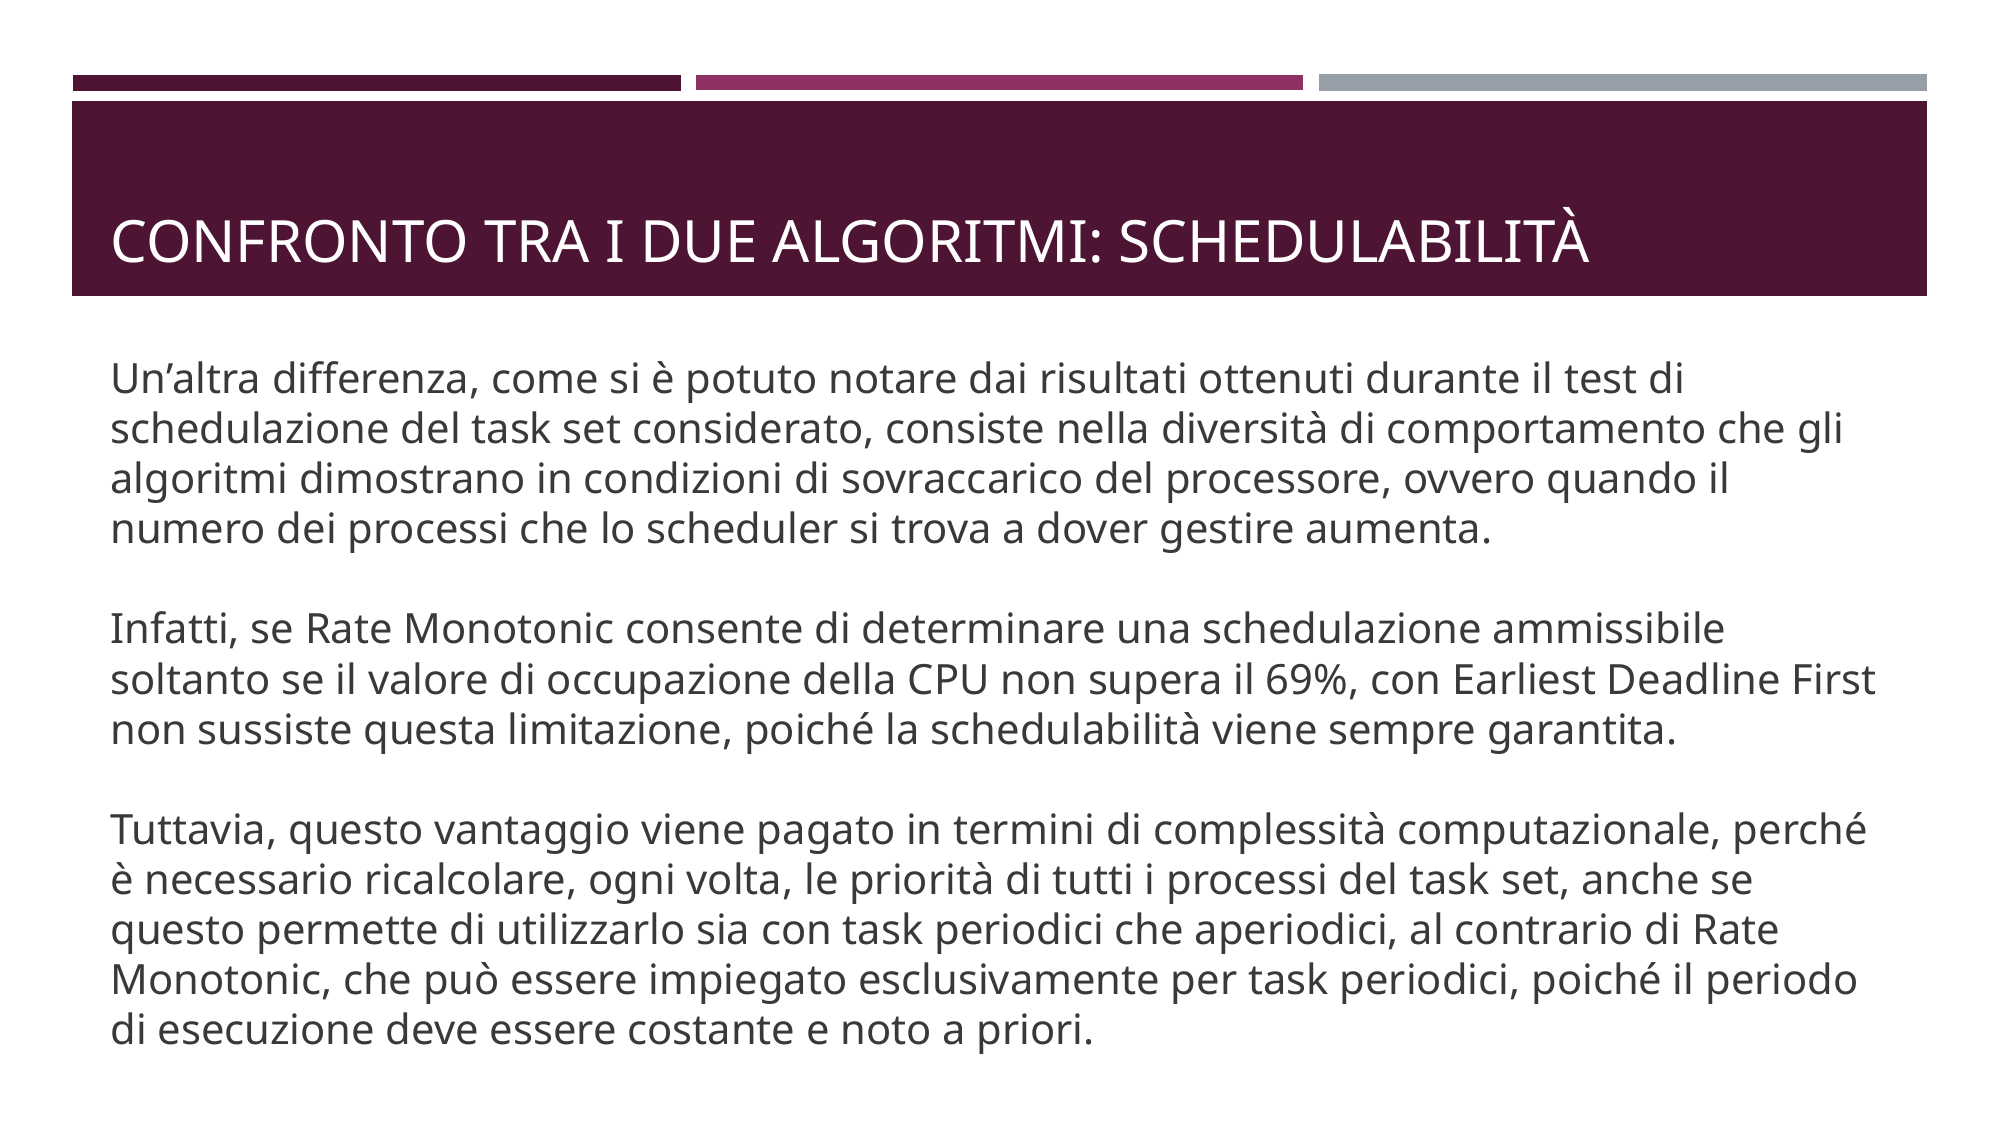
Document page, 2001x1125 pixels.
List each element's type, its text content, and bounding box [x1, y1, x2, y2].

title Confronto tra i due algoritmi: schedulabilità [95, 115, 1905, 282]
text_box Un’altra differenza, come si è potuto notare dai risultati ottenuti durante il test di schedulazione del task set considerato, consiste nella diversità di comportamento che gli algoritmi dimostrano in condizioni di sovraccarico del processore, ovvero quando il numero dei processi che lo scheduler si trova a dover gestire aumenta. Infatti, se Rate Monotonic consente di determinare una schedulazione ammissibile soltanto se il valore di occupazione della CPU non supera il 69%, con Earliest Deadline First non sussiste questa limitazione, poiché la schedulabilità viene sempre garantita. Tuttavia, questo vantaggio viene pagato in termini di complessità computazionale, perché è necessario ricalcolare, ogni volta, le priorità di tutti i processi del task set, anche se questo permette di utilizzarlo sia con task periodici che aperiodici, al contrario di Rate Monotonic, che può essere impiegato esclusivamente per task periodici, poiché il periodo di esecuzione deve essere costante e noto a priori. [95, 344, 1905, 1067]
